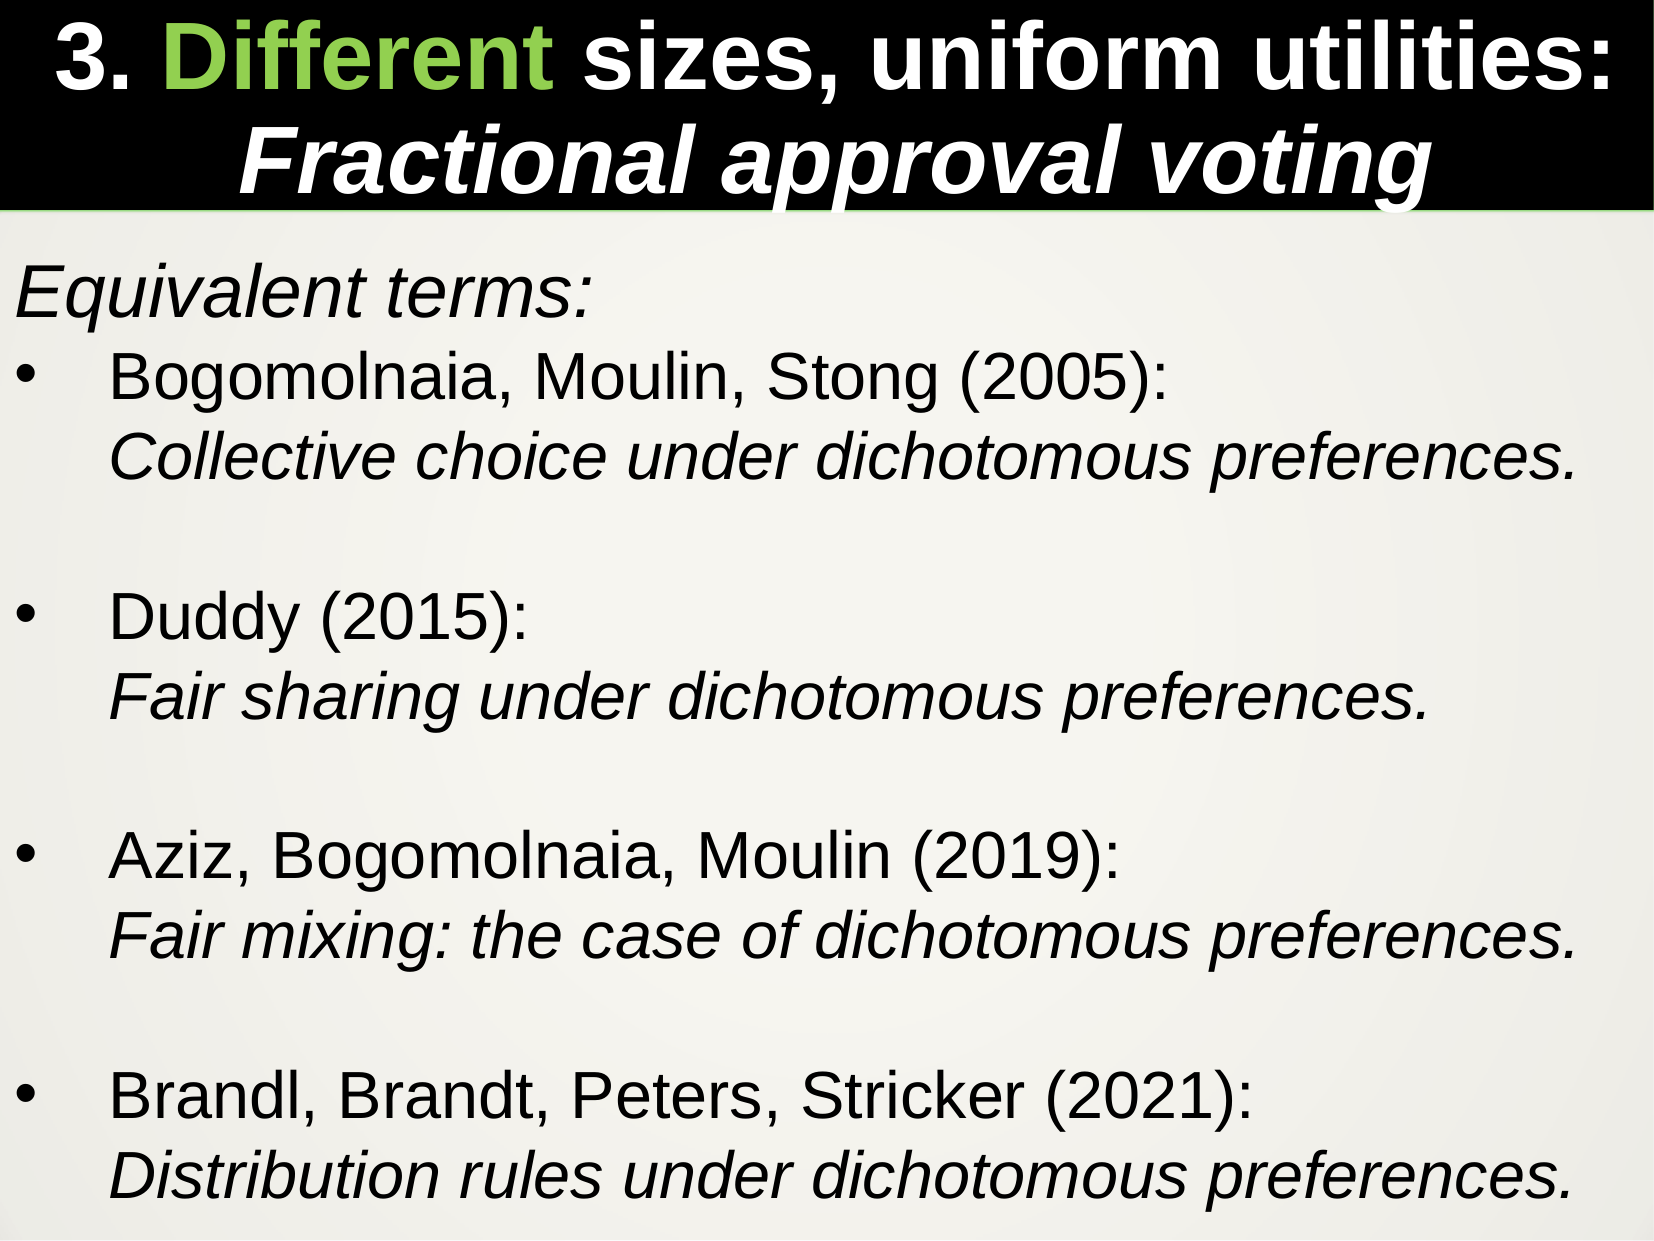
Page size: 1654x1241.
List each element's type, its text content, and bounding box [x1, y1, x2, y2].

text_box Equivalent terms: Bogomolnaia, Moulin, Stong (2005): Collective choice under dichotomous preferences. Duddy (2015): Fair sharing under dichotomous preferences. Aziz, Bogomolnaia, Moulin (2019): Fair mixing: the case of dichotomous preferences. Brandl, Brandt, Peters, Stricker (2021): Distribution rules under dichotomous preferences. [0, 235, 1609, 1220]
title 3. Different sizes, uniform utilities: Fractional approval voting [19, 6, 1654, 214]
